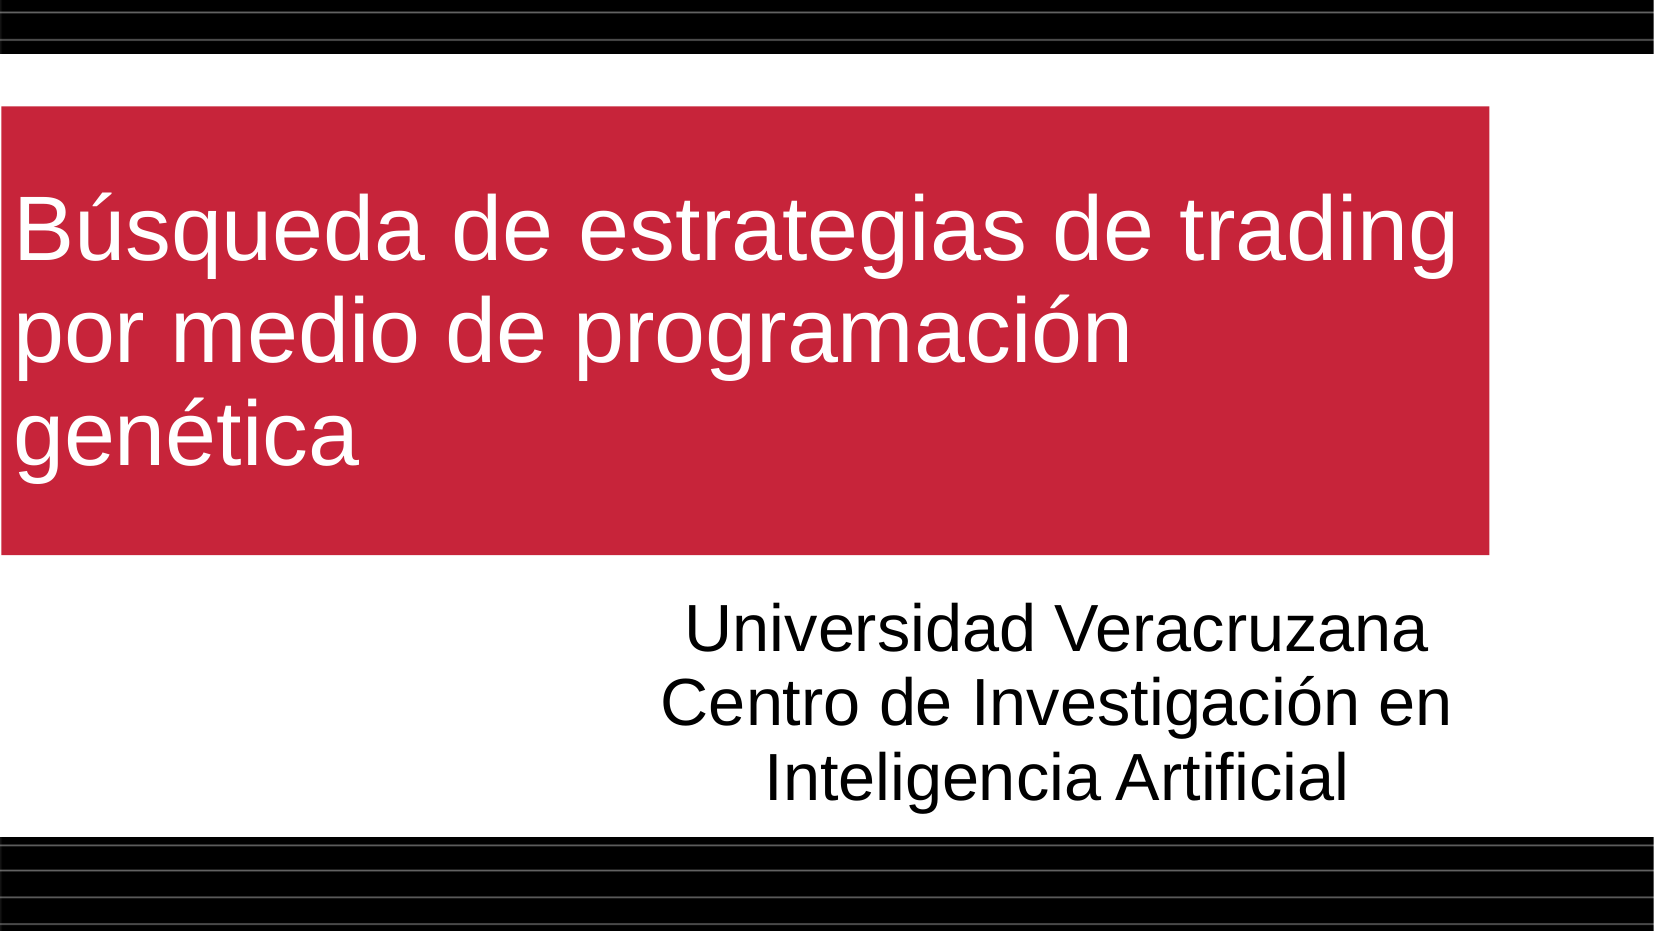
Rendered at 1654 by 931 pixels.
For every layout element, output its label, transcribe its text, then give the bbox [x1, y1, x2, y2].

subtitle Universidad Veracruzana Centro de Investigación en Inteligencia Artificial [625, 590, 1489, 815]
picture [0, 837, 1654, 931]
picture [0, 0, 1654, 54]
title Búsqueda de estrategias de trading por medio de programación genética [1, 106, 1490, 556]
